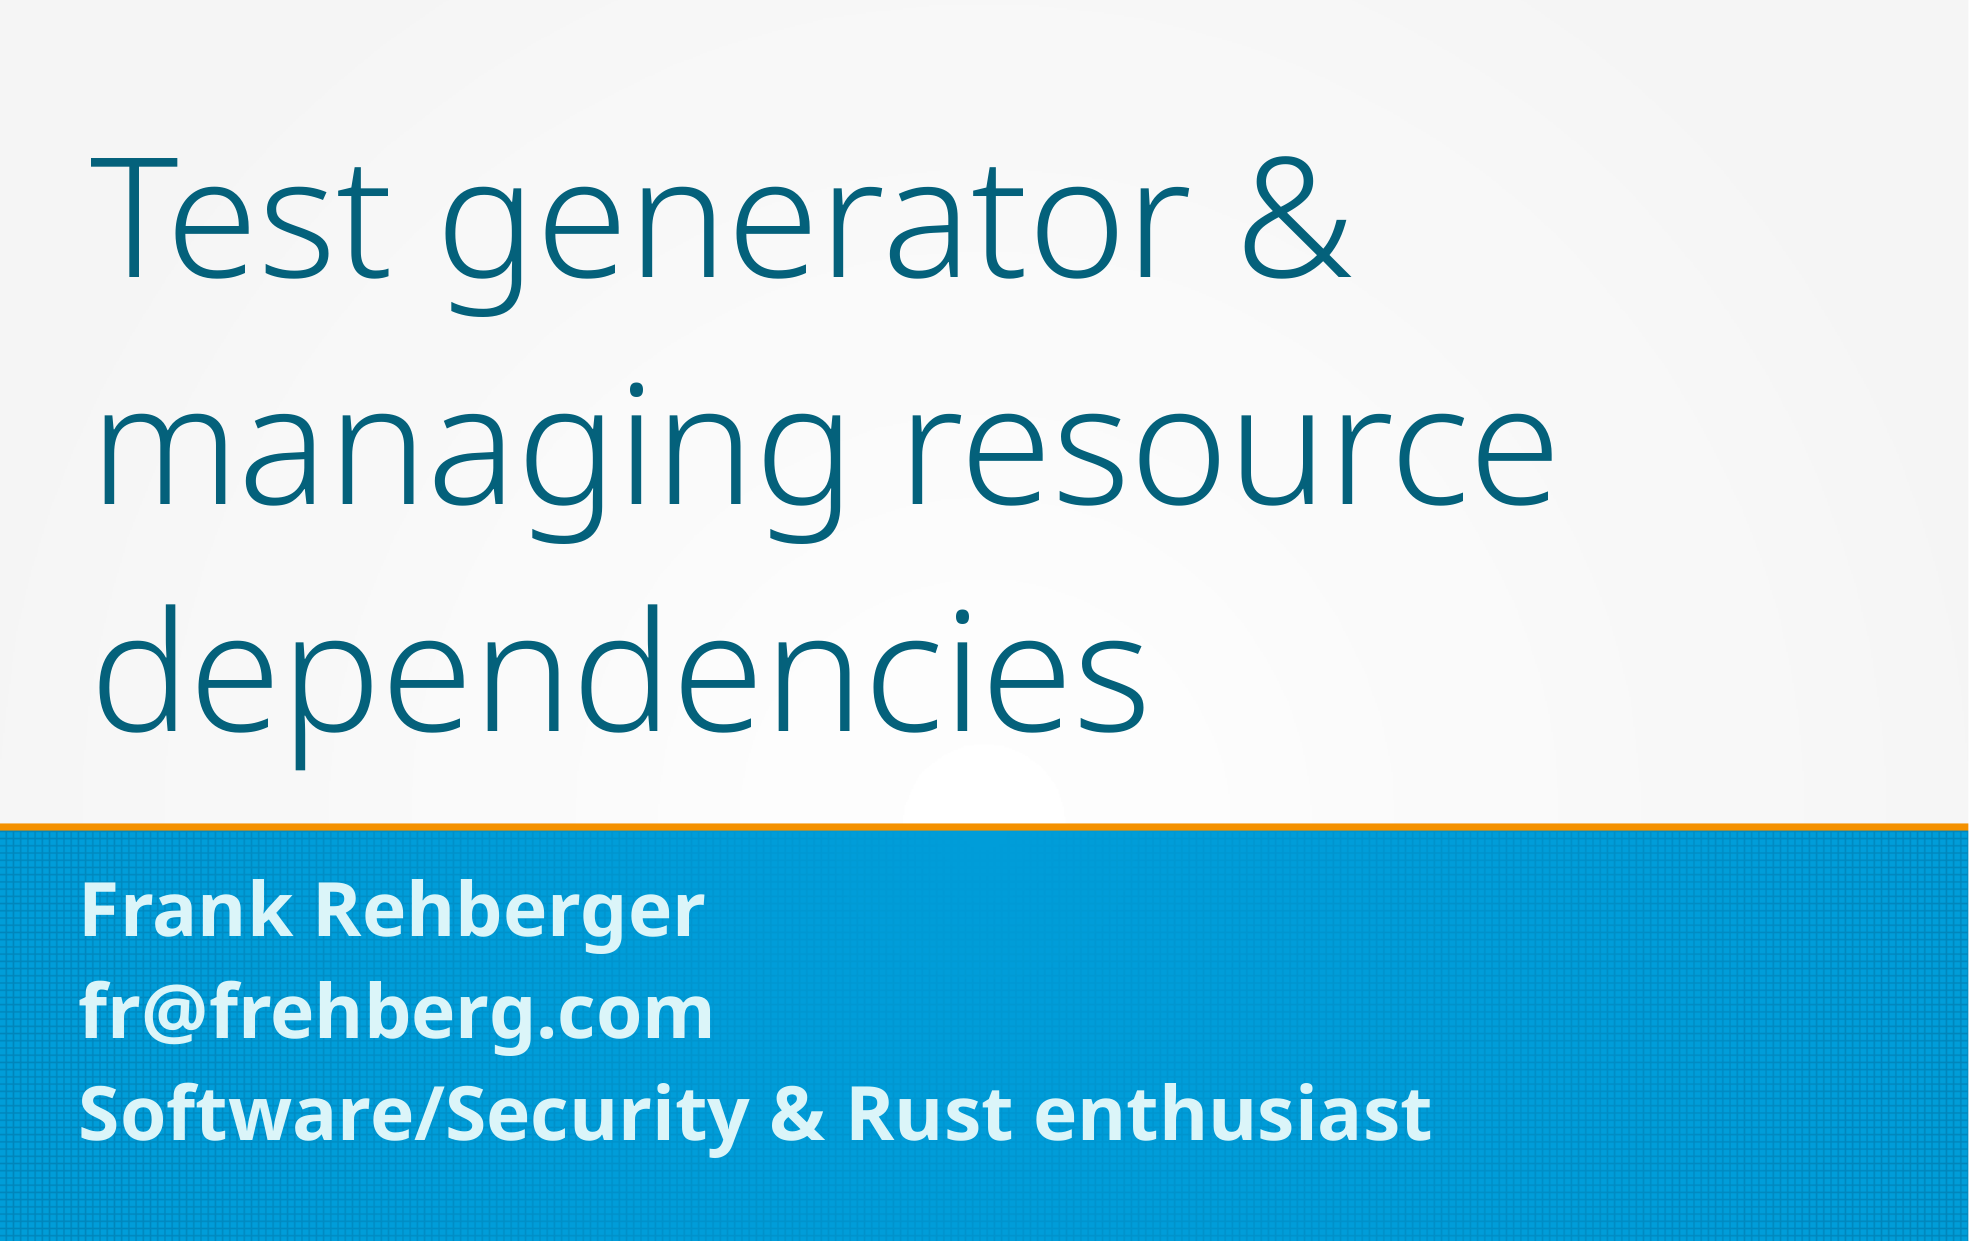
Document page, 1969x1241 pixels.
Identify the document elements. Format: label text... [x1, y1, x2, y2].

picture [0, 0, 1969, 830]
title Test generator & managing resource dependencies [90, 49, 1862, 781]
subtitle Frank Rehberger fr@frehberg.com Software/Security & Rust enthusiast [78, 855, 1894, 1205]
